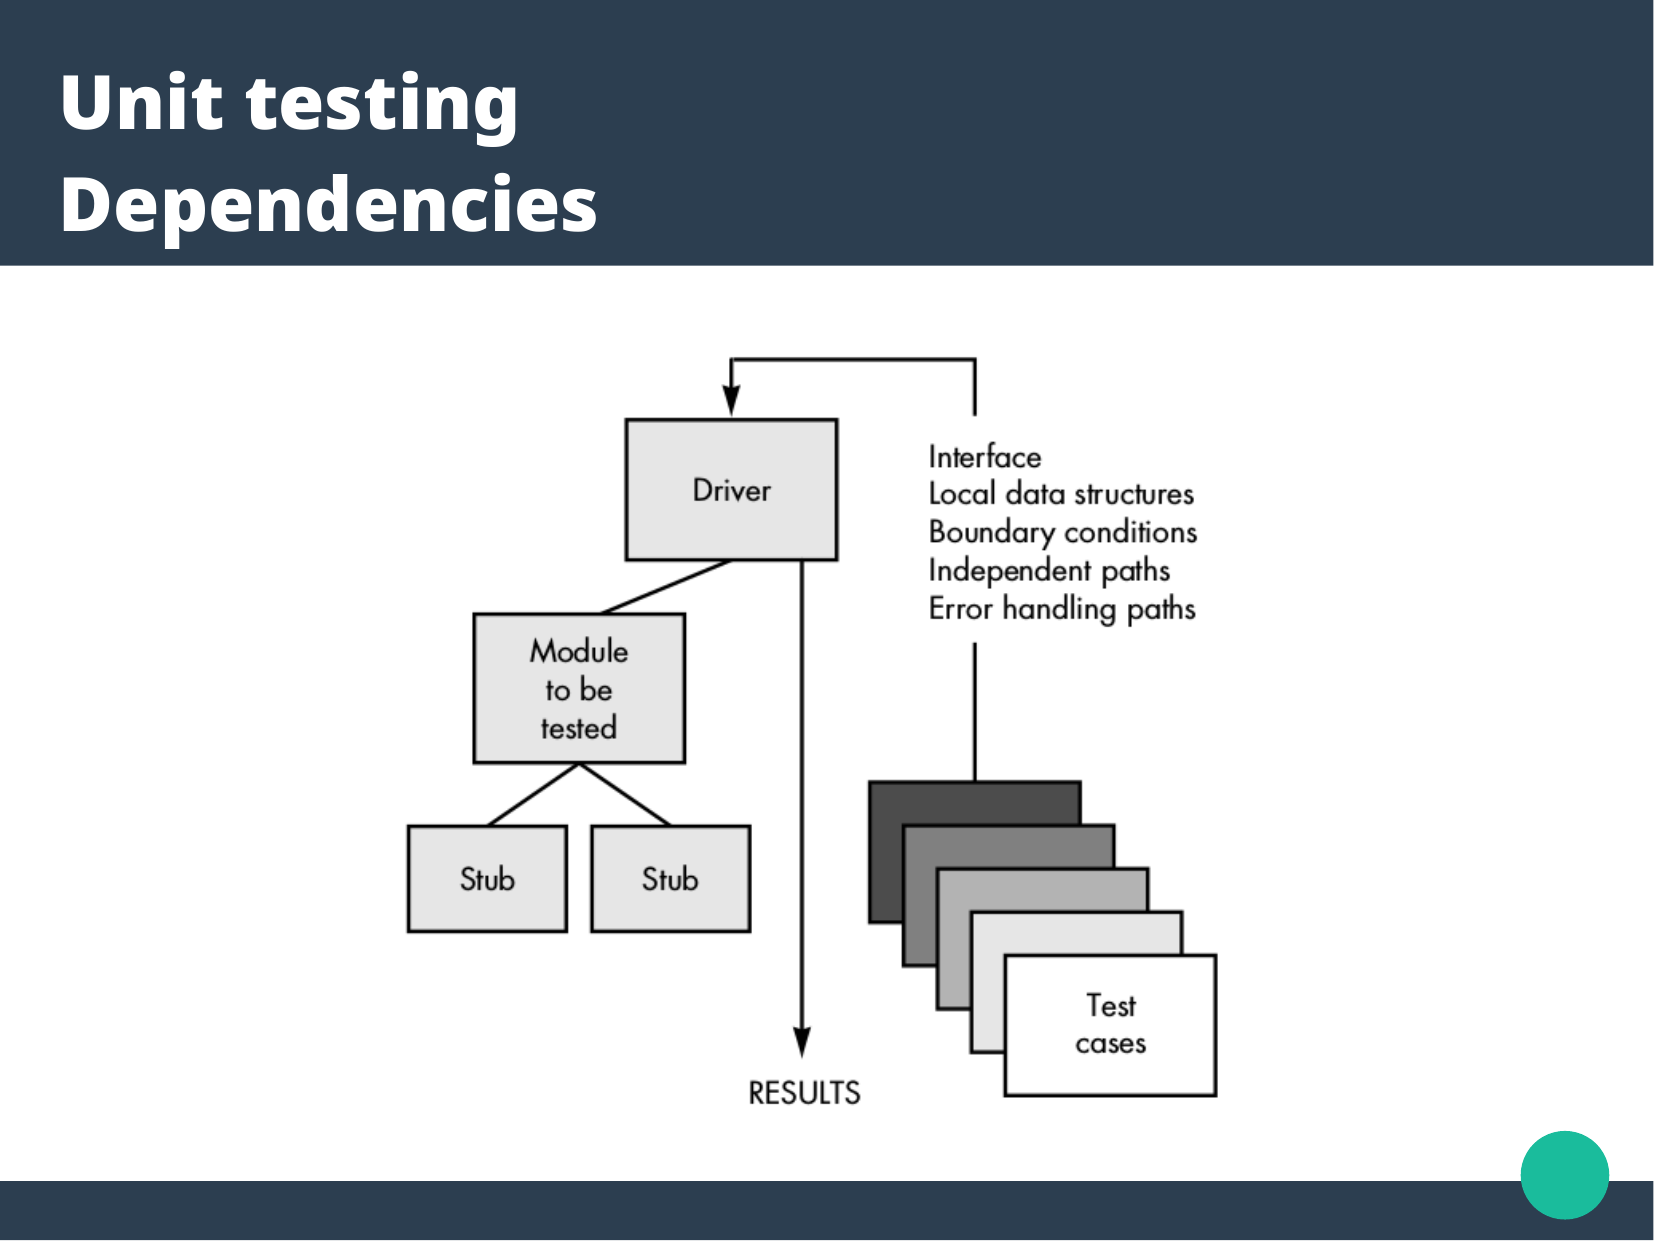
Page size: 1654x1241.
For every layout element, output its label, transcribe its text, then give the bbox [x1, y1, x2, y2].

picture [377, 324, 1277, 1152]
title Unit testing Dependencies [59, 49, 1595, 207]
